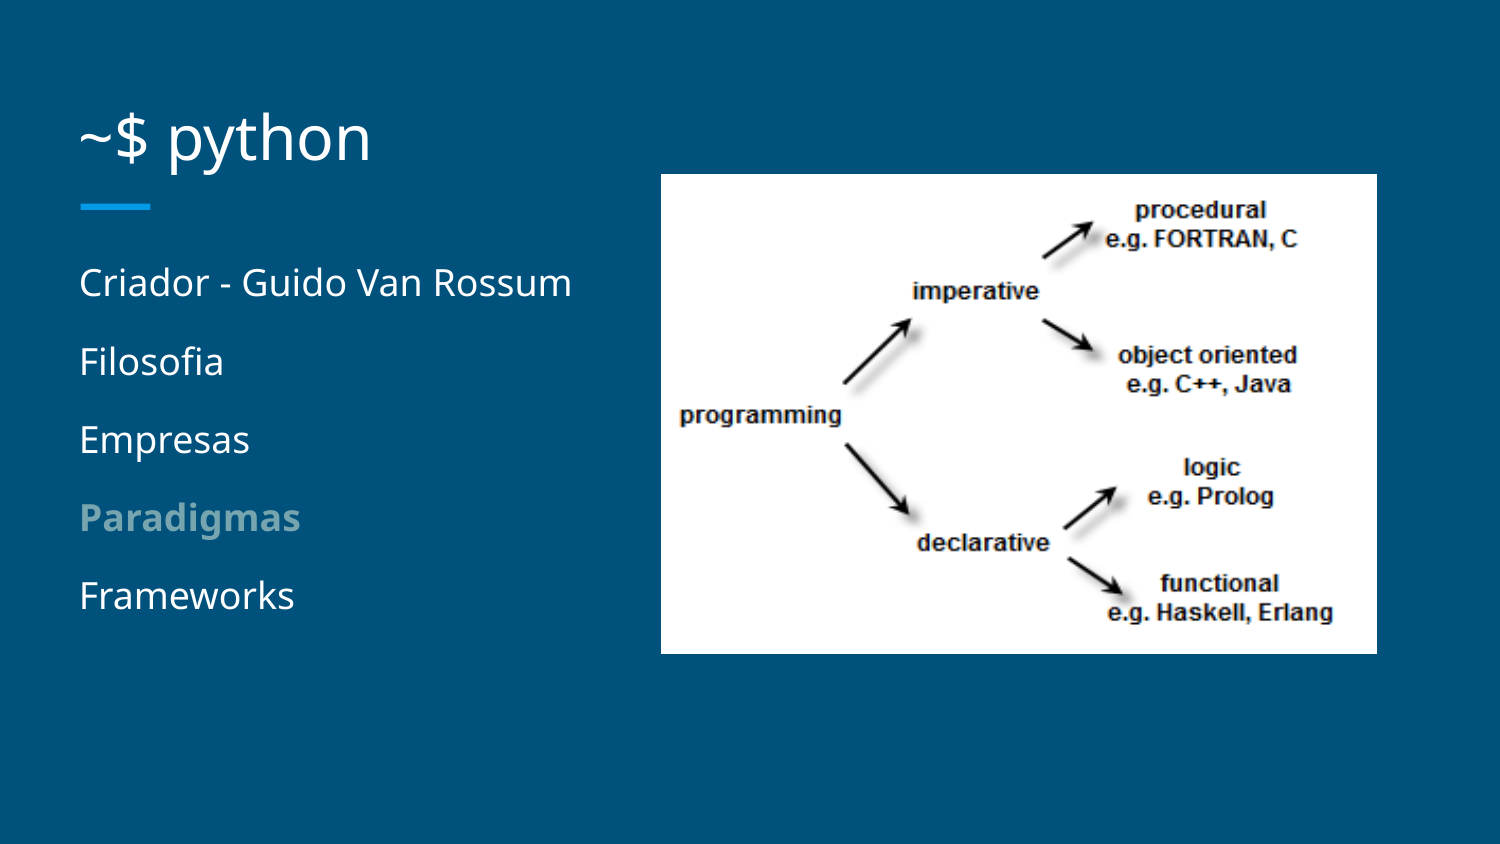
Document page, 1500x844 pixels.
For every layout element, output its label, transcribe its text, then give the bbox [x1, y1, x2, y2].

title ~$ python [63, 75, 1437, 188]
picture [662, 175, 1376, 653]
list Criador - Guido Van Rossum Filosofia Empresas Paradigmas Frameworks [63, 244, 1437, 750]
